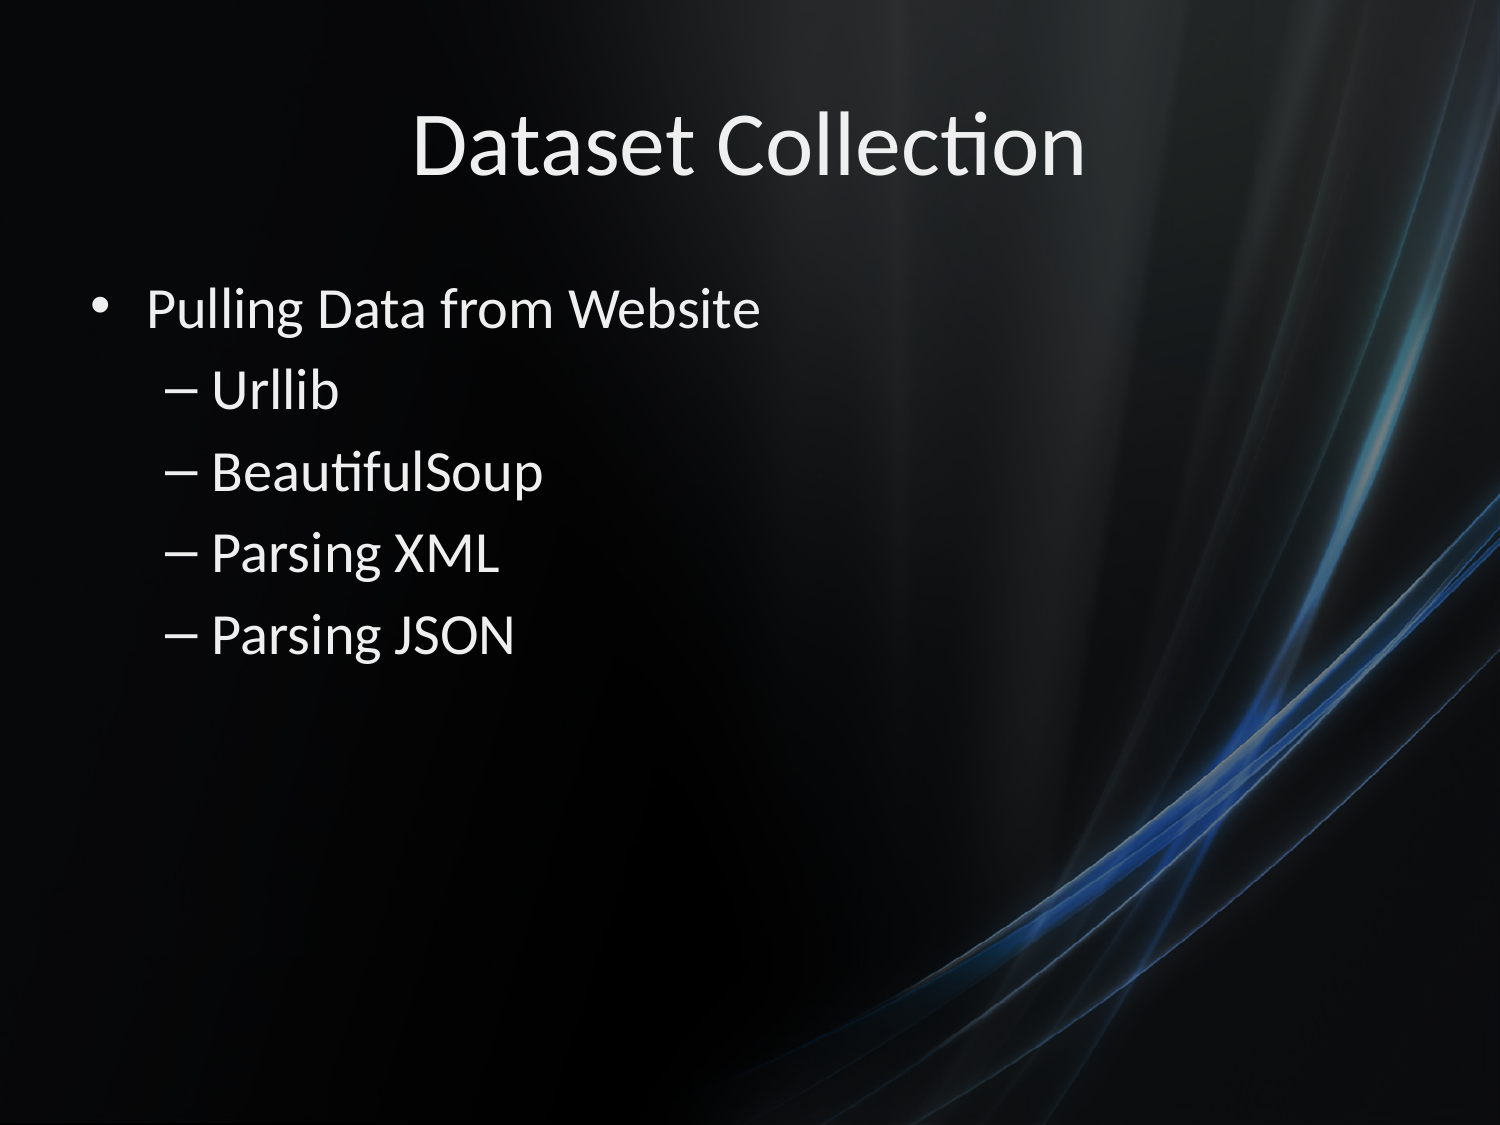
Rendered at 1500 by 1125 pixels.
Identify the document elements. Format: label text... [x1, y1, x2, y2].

list Pulling Data from Website Urllib BeautifulSoup Parsing XML Parsing JSON [75, 262, 1425, 1005]
title Dataset Collection [75, 45, 1425, 233]
picture [0, 0, 1500, 1125]
